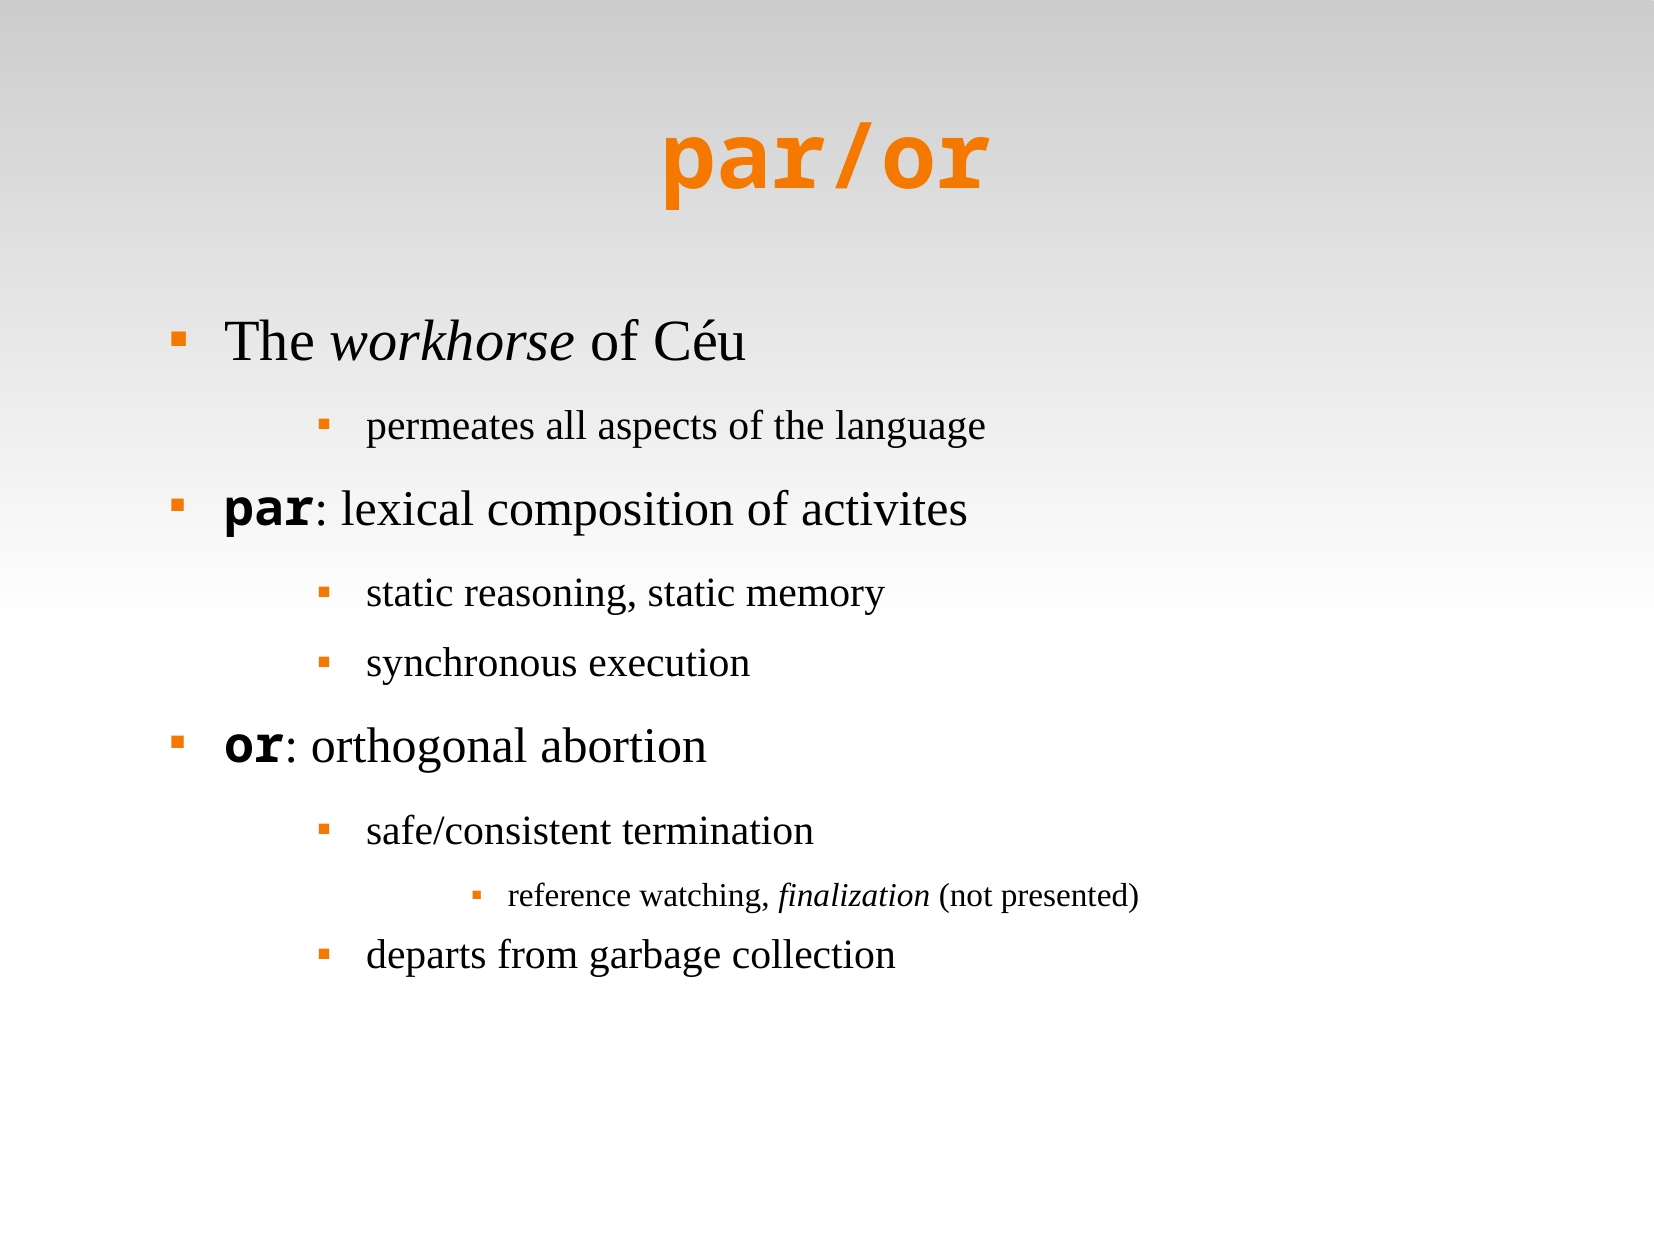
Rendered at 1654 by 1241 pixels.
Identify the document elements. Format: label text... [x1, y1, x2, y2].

title par/or [82, 49, 1571, 257]
list The workhorse of Céu permeates all aspects of the language par: lexical composition of activites static reasoning, static memory synchronous execution or: orthogonal abortion safe/consistent termination reference watching, finalization (not presented) departs from garbage collection [82, 307, 1576, 1026]
